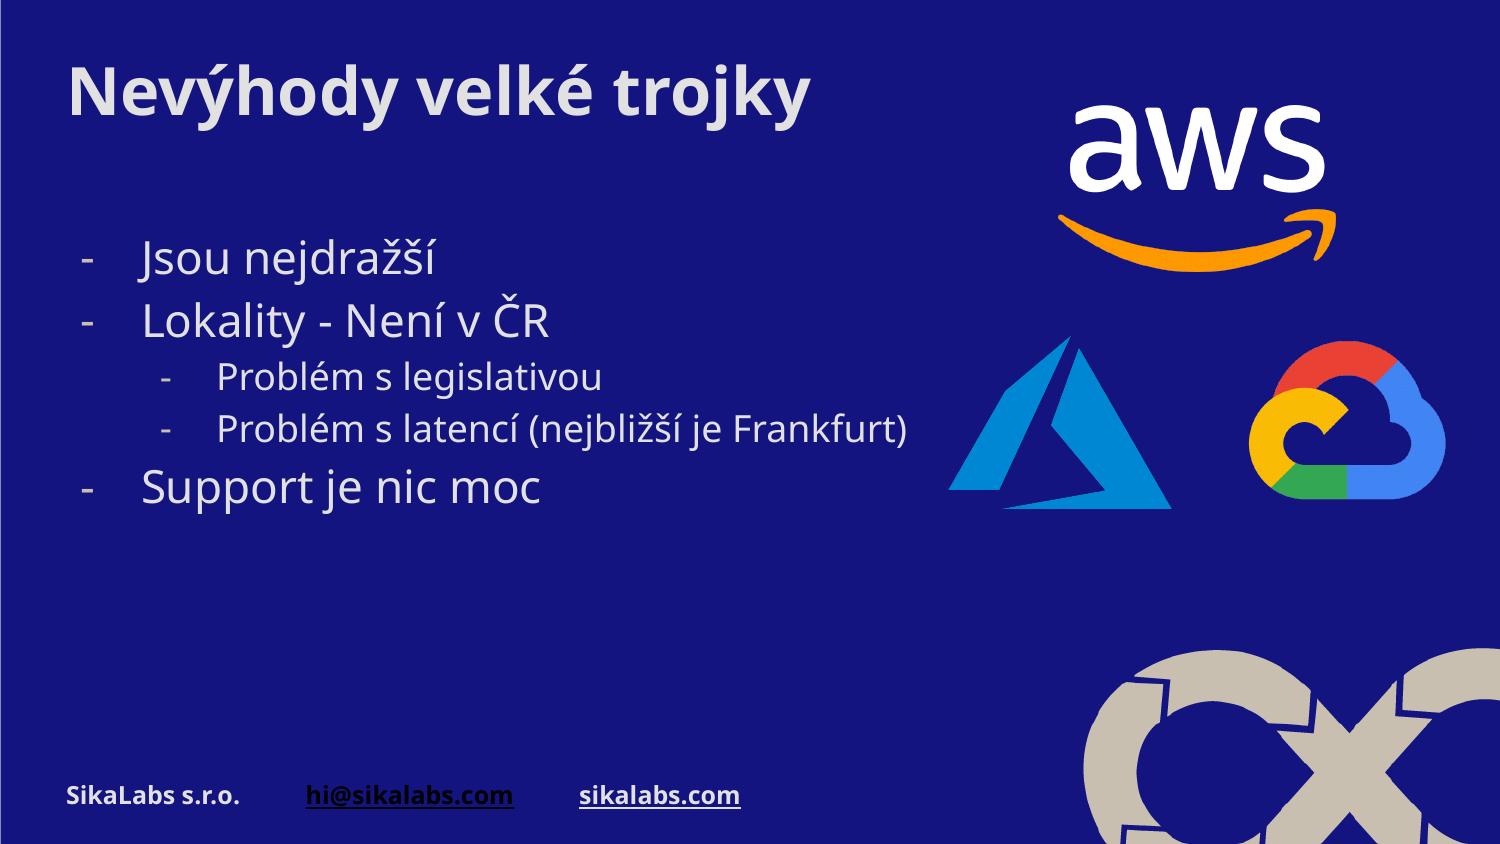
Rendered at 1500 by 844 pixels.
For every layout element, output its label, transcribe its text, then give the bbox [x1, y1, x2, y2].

picture [0, 0, 1500, 844]
title Nevýhody velké trojky [51, 33, 1449, 128]
list Jsou nejdražší Lokality - Není v ČR Problém s legislativou Problém s latencí (nejbližší je Frankfurt) Support je nic moc [51, 205, 1437, 688]
